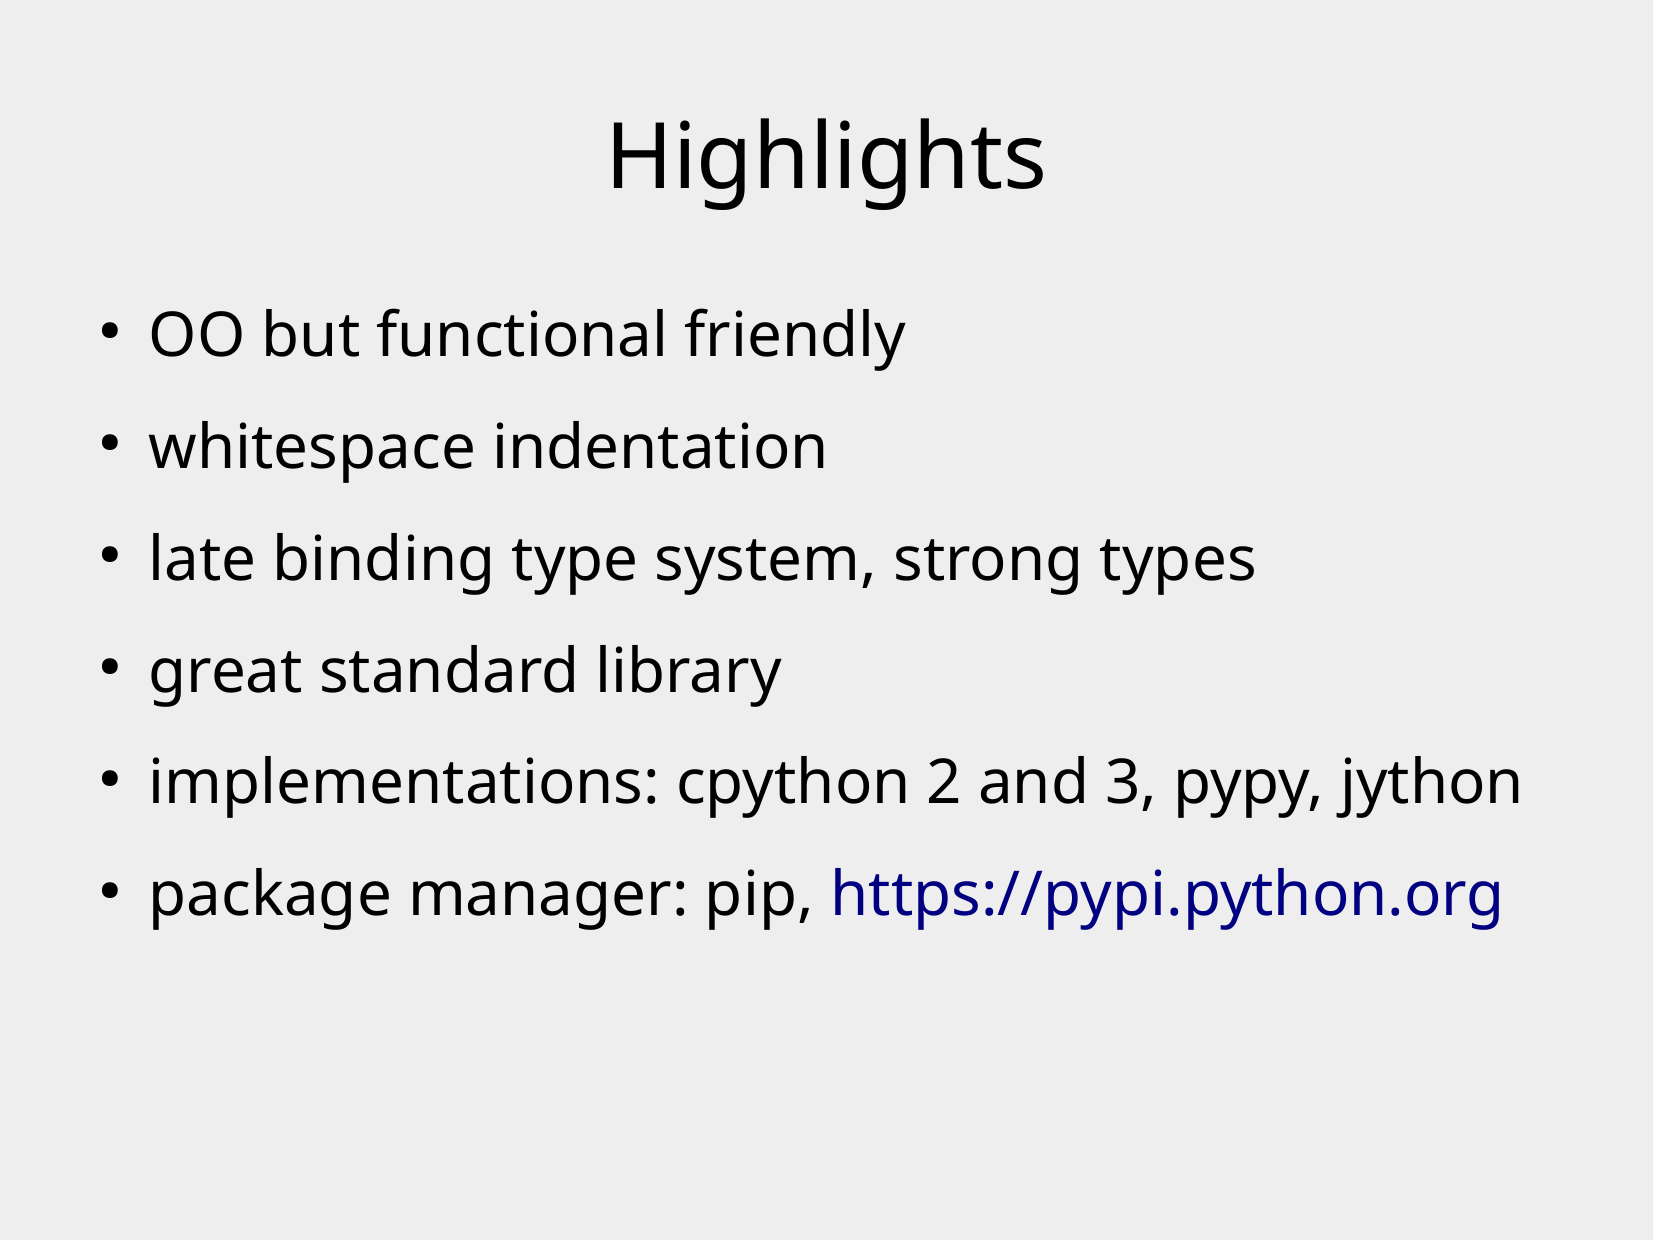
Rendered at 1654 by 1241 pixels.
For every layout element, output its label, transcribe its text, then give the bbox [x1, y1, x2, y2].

title Highlights [82, 49, 1571, 257]
list OO but functional friendly whitespace indentation late binding type system, strong types great standard library implementations: cpython 2 and 3, pypy, jython package manager: pip, https://pypi.python.org [82, 290, 1571, 1010]
